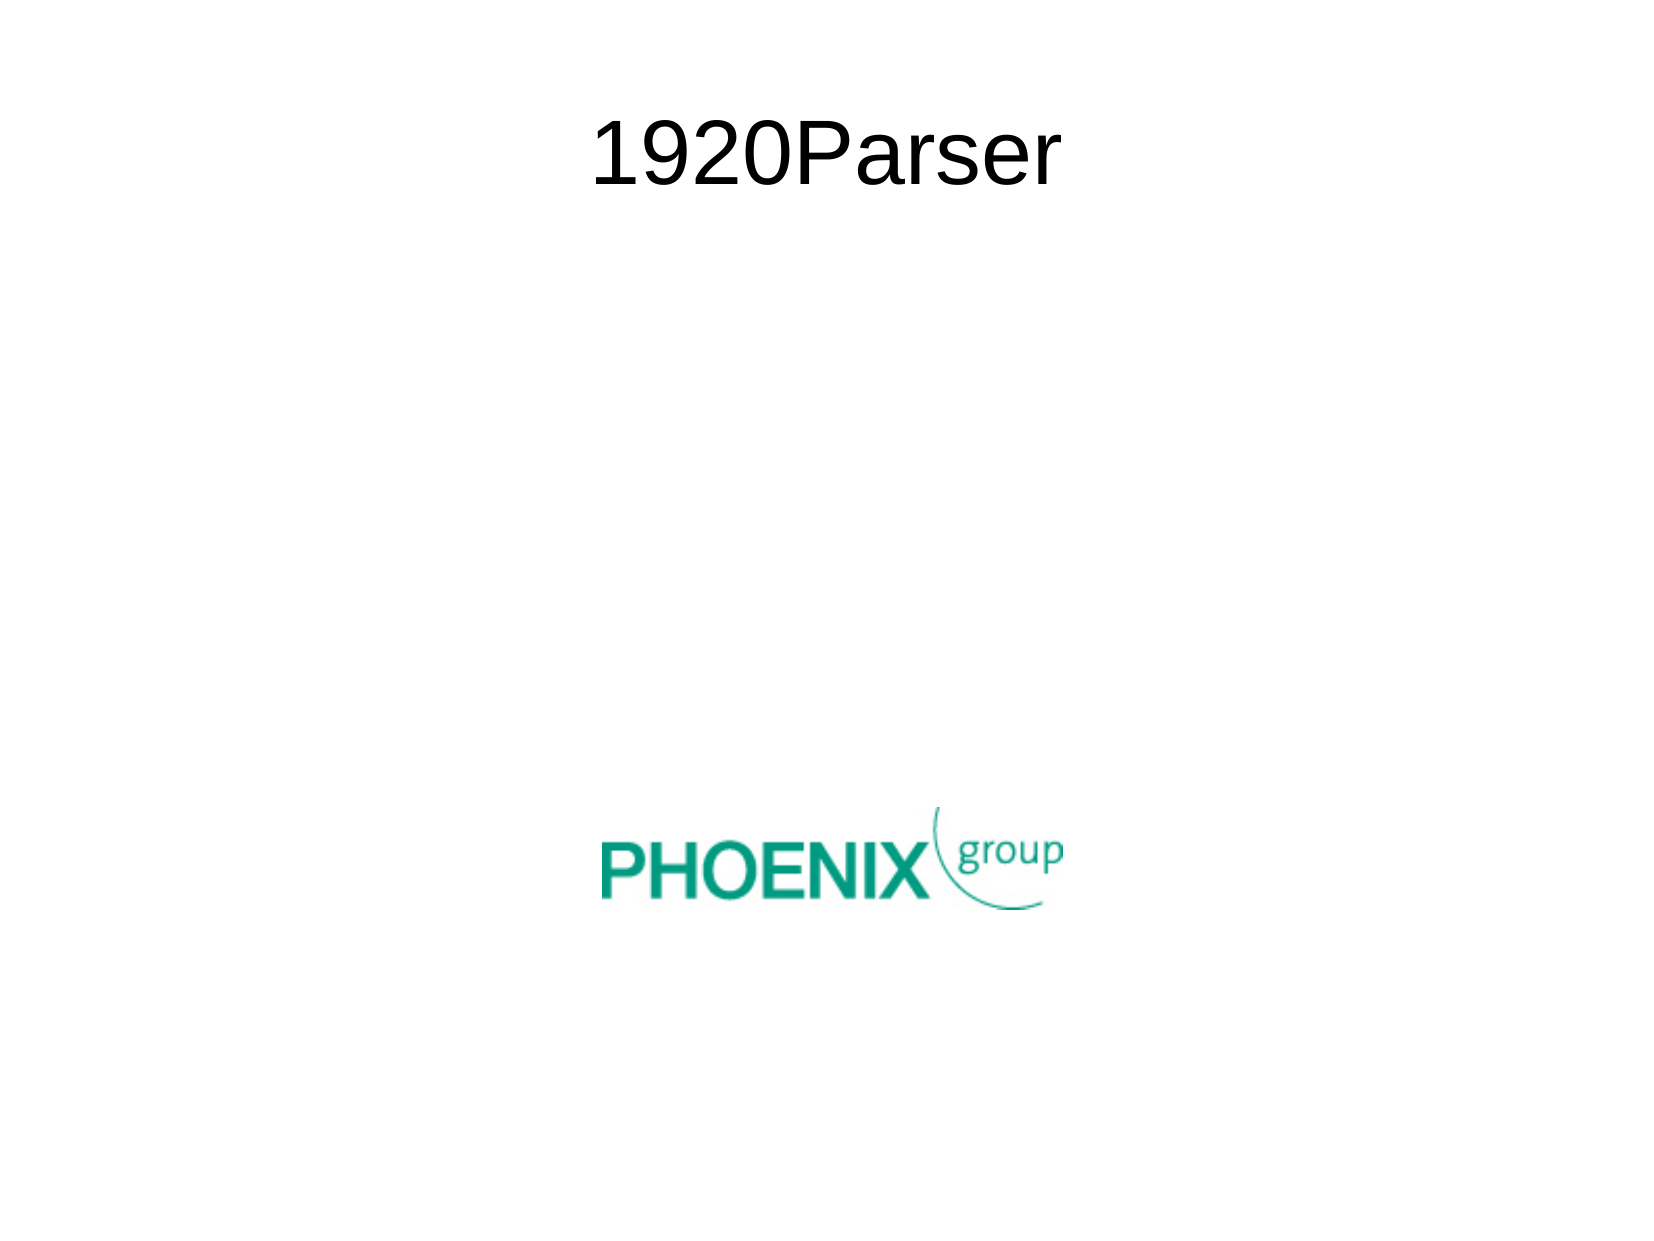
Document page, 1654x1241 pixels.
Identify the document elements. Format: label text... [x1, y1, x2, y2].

title 1920Parser [82, 49, 1571, 257]
picture [602, 807, 1063, 910]
